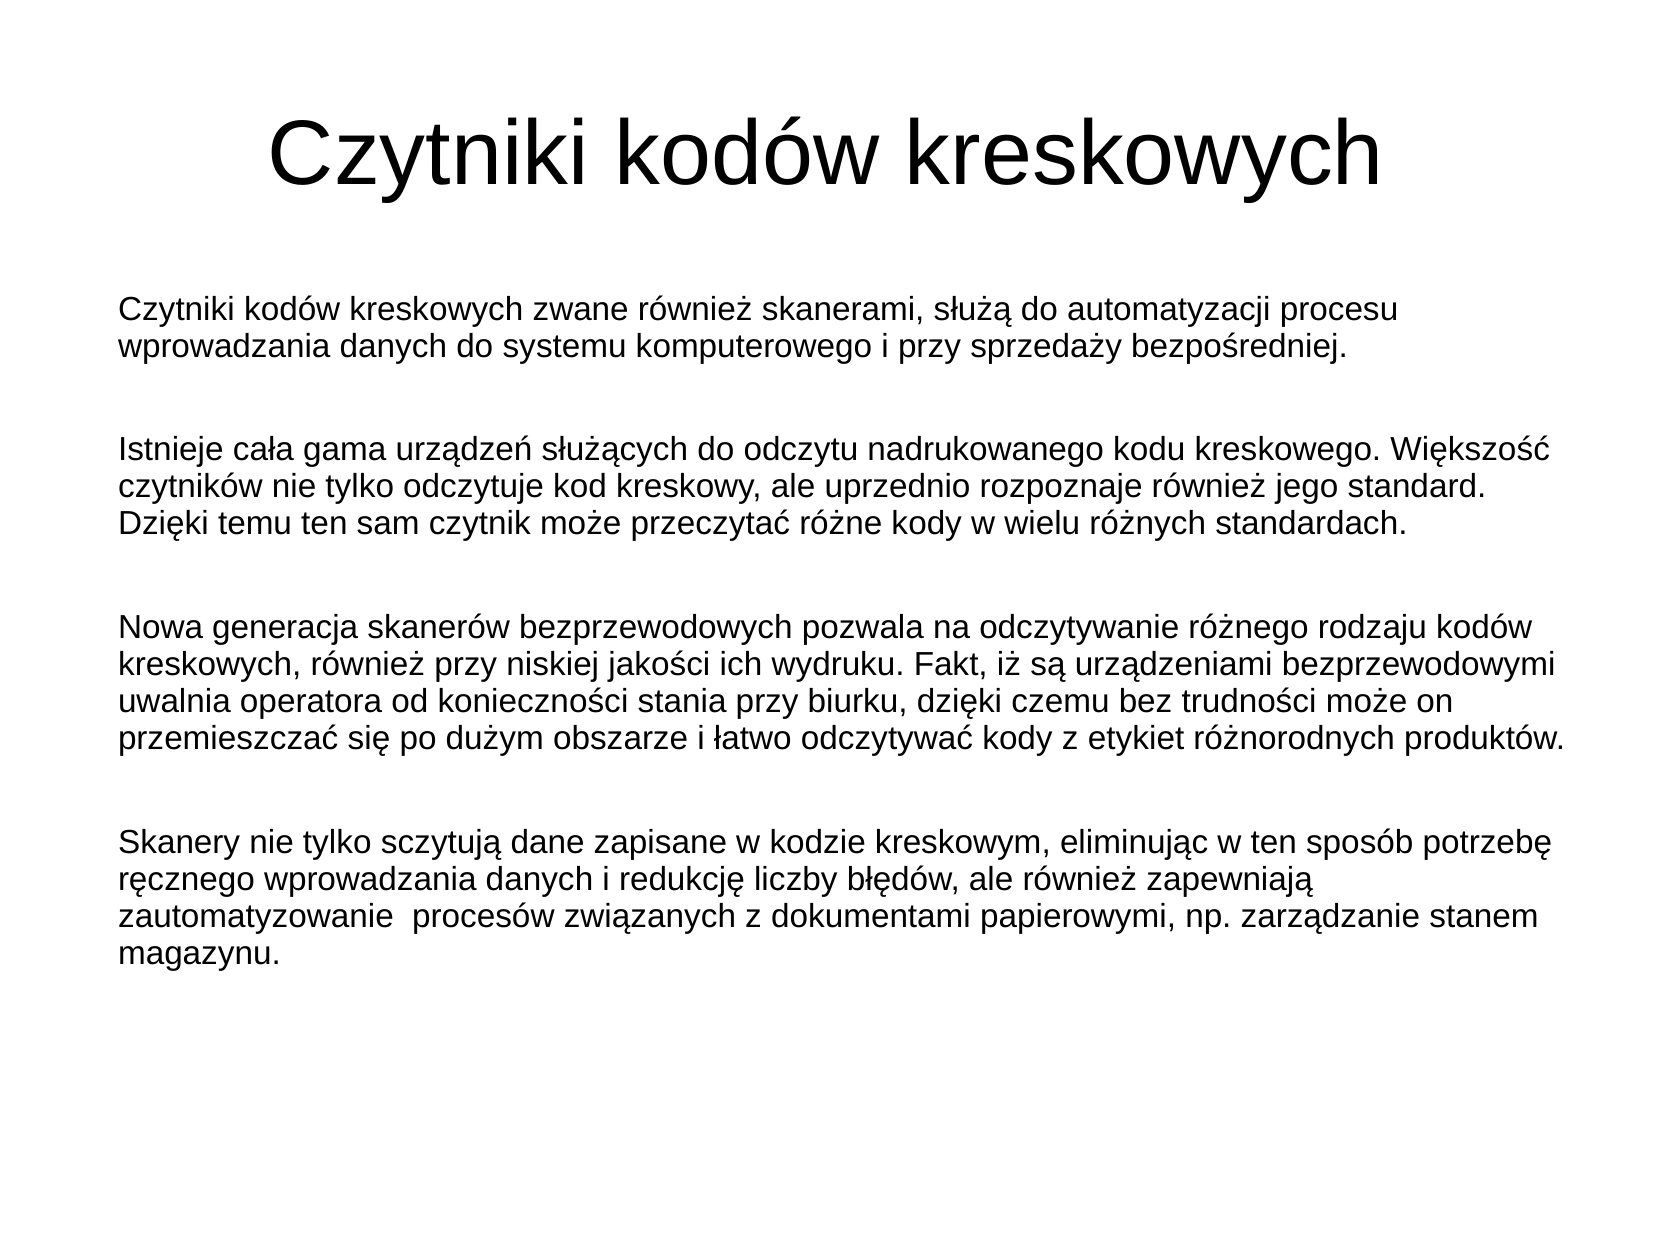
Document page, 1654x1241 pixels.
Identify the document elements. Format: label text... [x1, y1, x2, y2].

title Czytniki kodów kreskowych [82, 49, 1571, 257]
list Czytniki kodów kreskowych zwane również skanerami, służą do automatyzacji procesu wprowadzania danych do systemu komputerowego i przy sprzedaży bezpośredniej. Istnieje cała gama urządzeń służących do odczytu nadrukowanego kodu kreskowego. Większość czytników nie tylko odczytuje kod kreskowy, ale uprzednio rozpoznaje również jego standard. Dzięki temu ten sam czytnik może przeczytać różne kody w wielu różnych standardach. Nowa generacja skanerów bezprzewodowych pozwala na odczytywanie różnego rodzaju kodów kreskowych, również przy niskiej jakości ich wydruku. Fakt, iż są urządzeniami bezprzewodowymi uwalnia operatora od konieczności stania przy biurku, dzięki czemu bez trudności może on przemieszczać się po dużym obszarze i łatwo odczytywać kody z etykiet różnorodnych produktów. Skanery nie tylko sczytują dane zapisane w kodzie kreskowym, eliminując w ten sposób potrzebę ręcznego wprowadzania danych i redukcję liczby błędów, ale również zapewniają zautomatyzowanie procesów związanych z dokumentami papierowymi, np. zarządzanie stanem magazynu. [82, 290, 1571, 1010]
